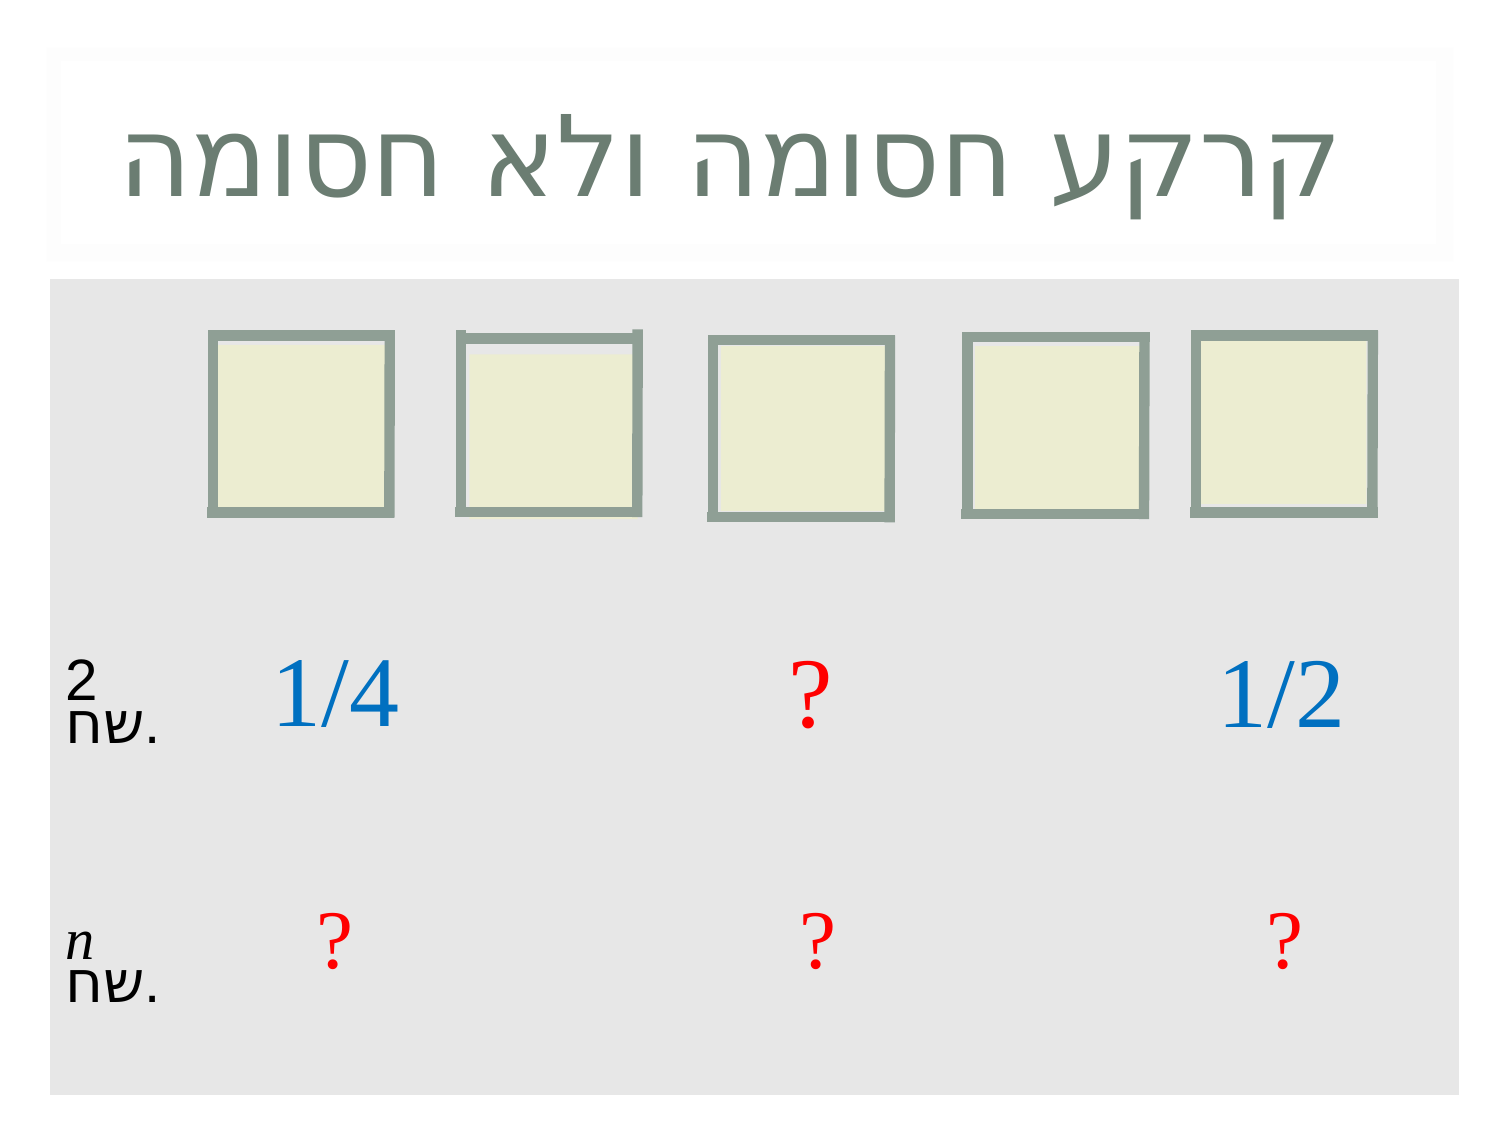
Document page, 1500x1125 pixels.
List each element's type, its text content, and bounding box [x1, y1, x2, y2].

text_box [1201, 341, 1367, 504]
table_header [1033, 279, 1459, 577]
text_box [720, 346, 884, 511]
table_cell [549, 836, 1033, 1095]
table_cell [180, 836, 549, 1095]
text_box [218, 344, 384, 507]
text_box ? [301, 886, 373, 996]
text_box [469, 354, 632, 507]
text_box 1/2 [1202, 630, 1381, 758]
text_box 1/4 [256, 629, 435, 757]
table_cell [1033, 836, 1459, 1095]
text_box ? [1251, 886, 1414, 996]
text_box ? [784, 886, 869, 996]
table_cell n שח. [50, 836, 180, 1095]
table_header [549, 279, 1033, 577]
table_header [549, 344, 632, 354]
text_box קרקע חסומה ולא חסומה [53, 66, 1409, 237]
table_cell 2 שח. [50, 577, 180, 836]
picture [45, 46, 1455, 263]
table_header [1033, 342, 1139, 346]
table_cell [549, 577, 1033, 836]
table_header [50, 279, 180, 577]
text_box ? [773, 630, 869, 758]
table_cell [180, 577, 549, 836]
table_header [973, 342, 1033, 509]
text_box [975, 346, 1139, 509]
table_cell [1033, 577, 1459, 836]
table_header [466, 344, 549, 507]
table_header [180, 279, 549, 577]
